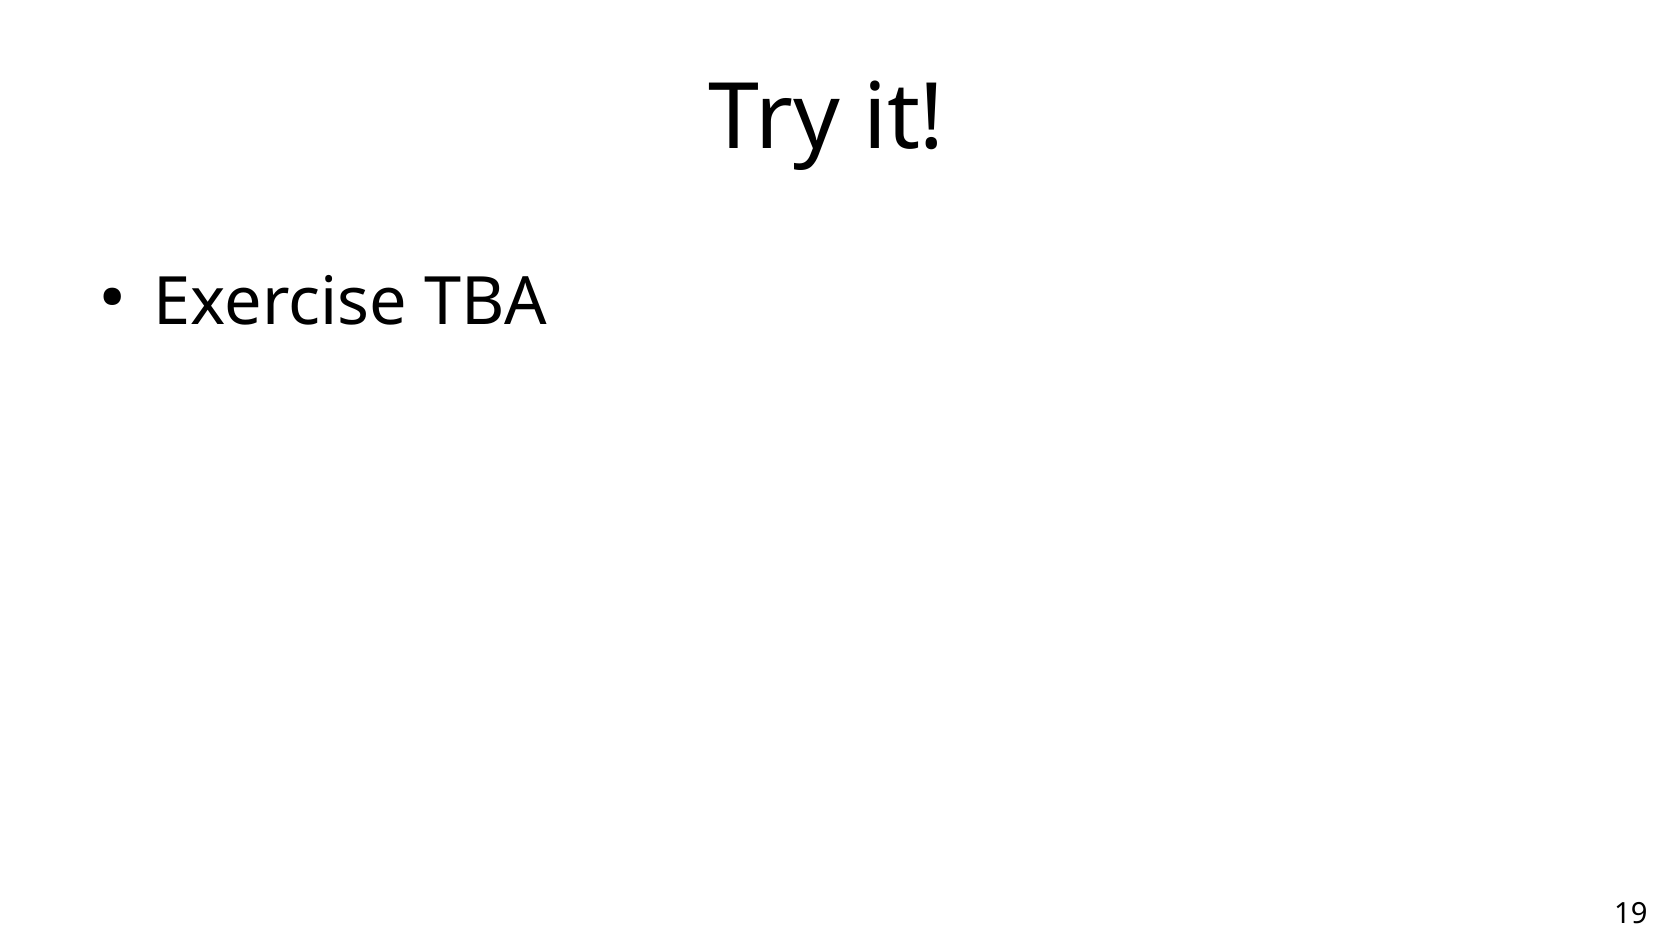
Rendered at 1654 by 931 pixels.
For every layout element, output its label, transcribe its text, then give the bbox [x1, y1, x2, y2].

list Exercise TBA [82, 253, 1571, 793]
title Try it! [82, 1, 1571, 226]
